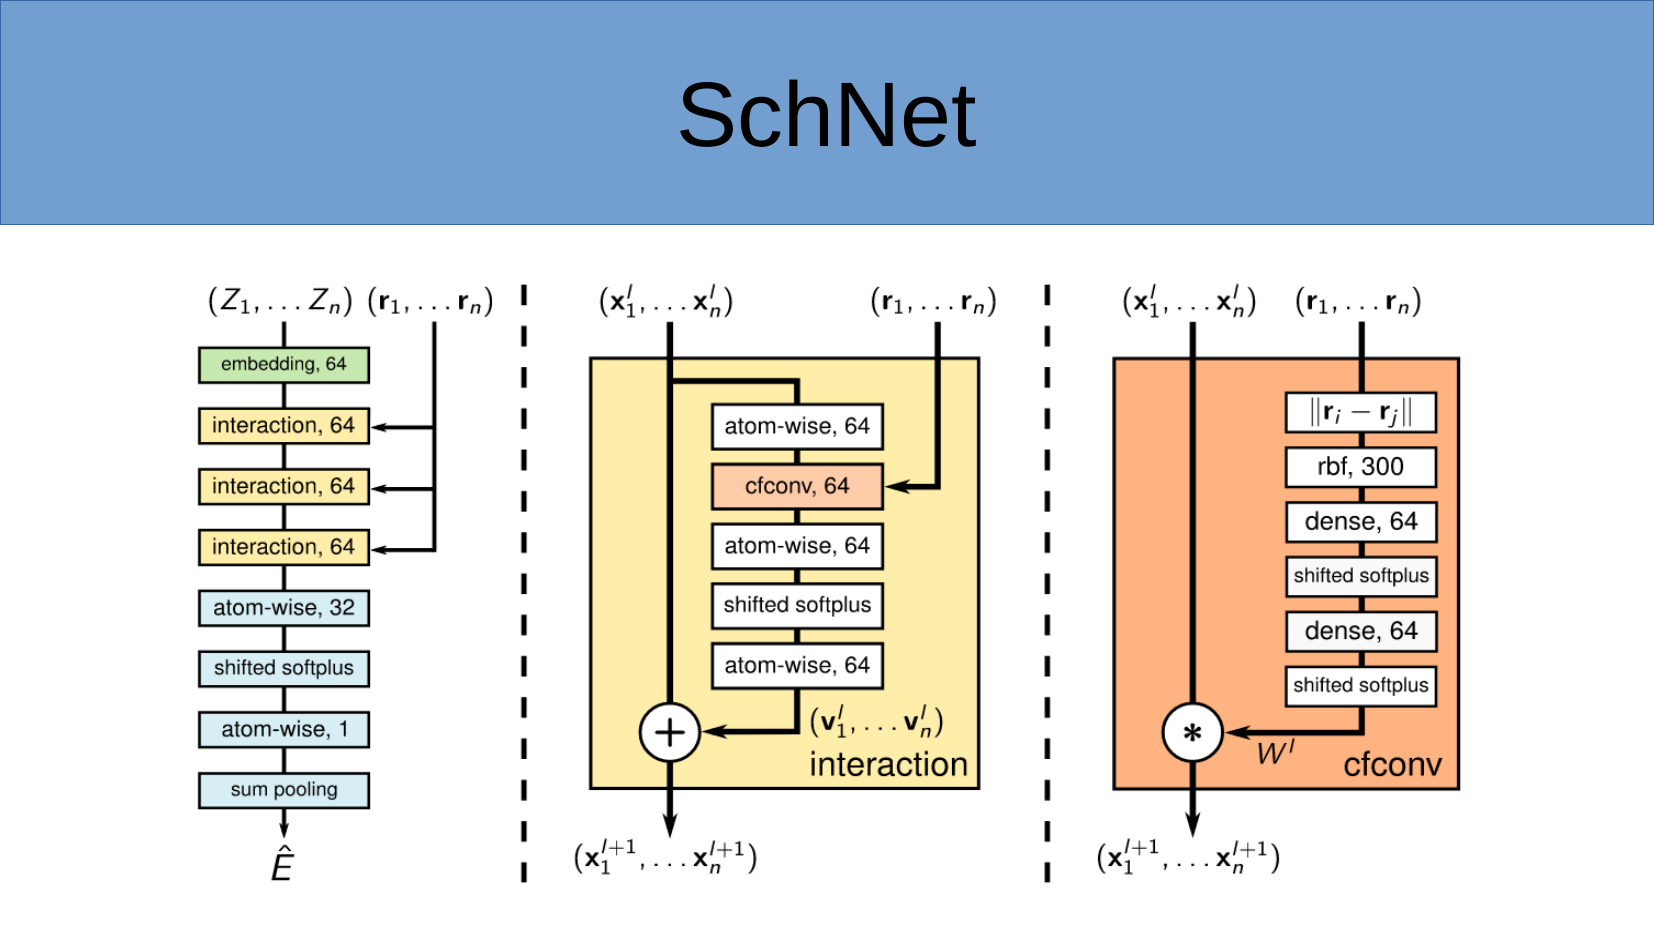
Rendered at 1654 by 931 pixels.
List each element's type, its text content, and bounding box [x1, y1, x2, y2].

text_box [0, 0, 1654, 225]
picture [177, 244, 1536, 910]
title SchNet [82, 37, 1571, 193]
